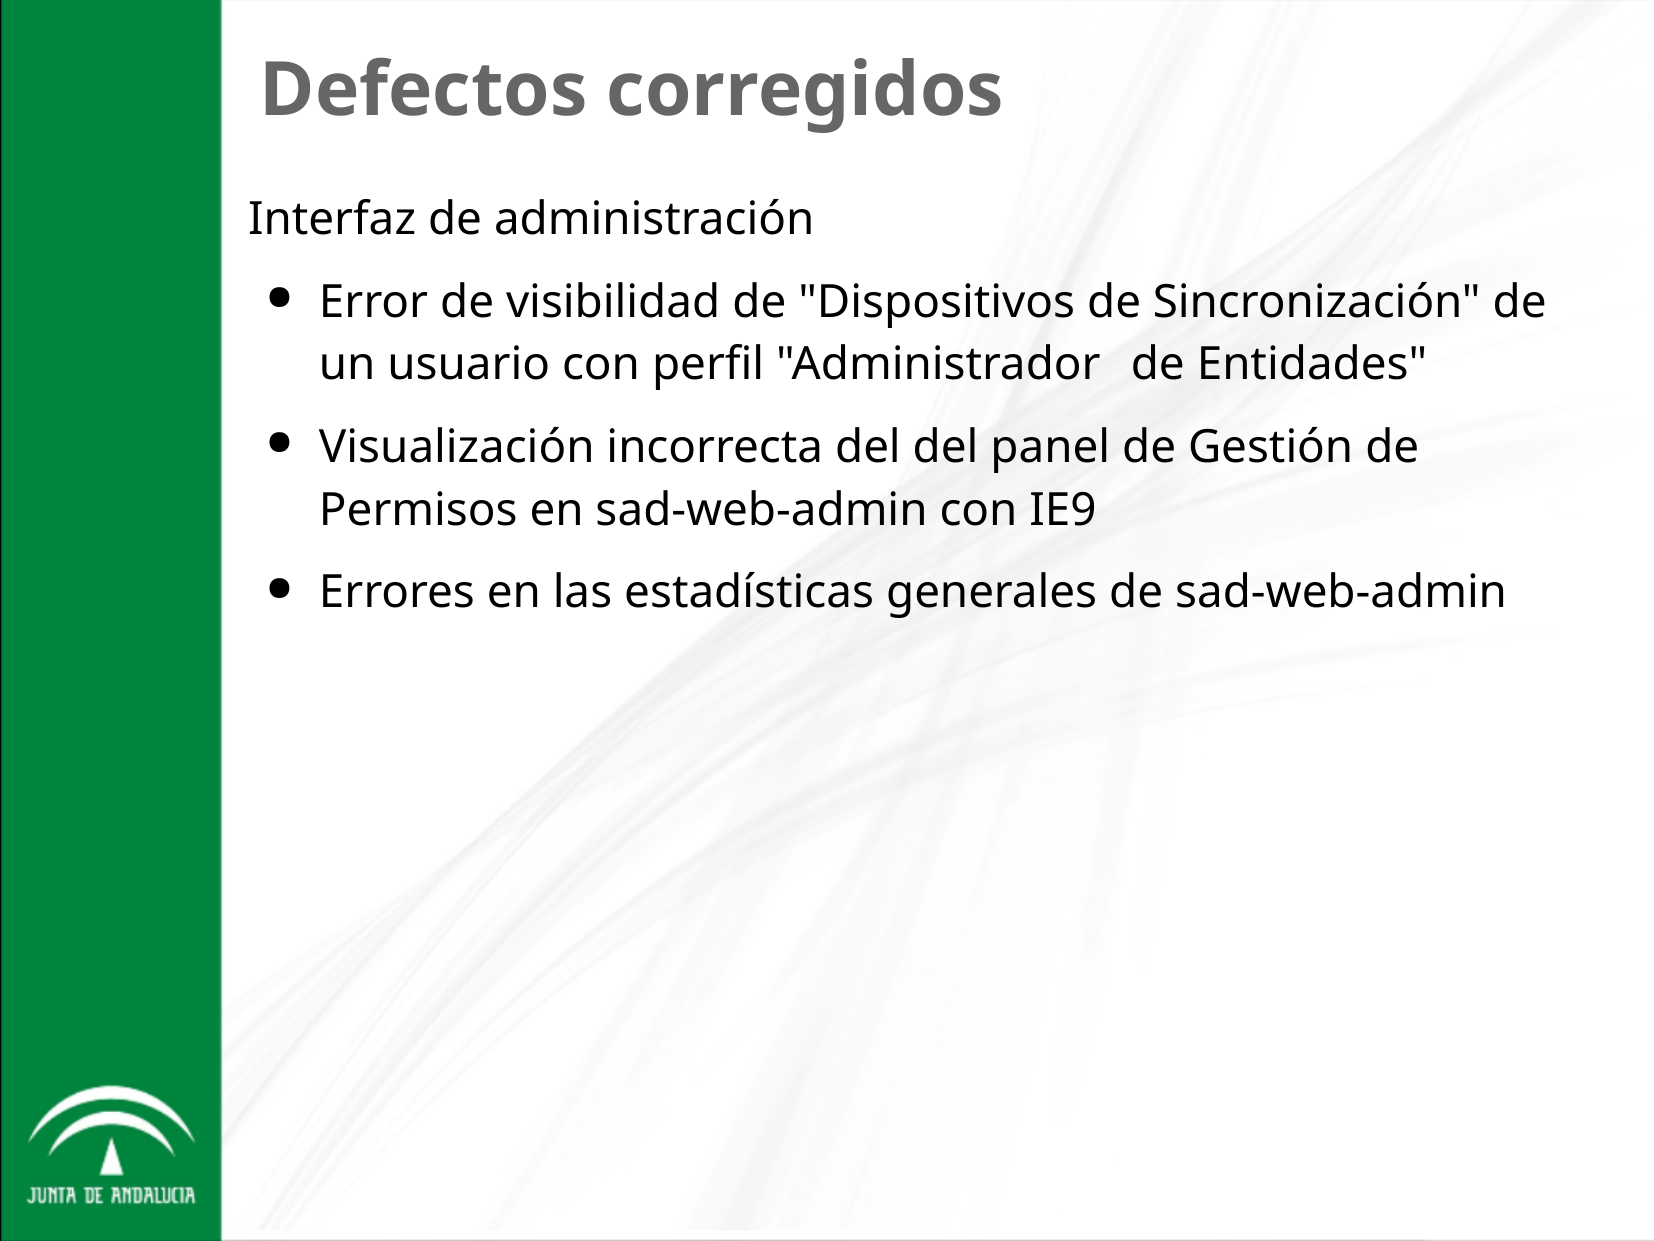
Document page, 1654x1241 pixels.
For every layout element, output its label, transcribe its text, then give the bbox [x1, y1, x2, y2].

list Interfaz de administración Error de visibilidad de "Dispositivos de Sincronización" de un usuario con perfil "Administrador de Entidades" Visualización incorrecta del del panel de Gestión de Permisos en sad-web-admin con IE9 Errores en las estadísticas generales de sad-web-admin [248, 185, 1565, 1004]
picture [0, 0, 1654, 1241]
title Defectos corregidos [259, 37, 1577, 136]
